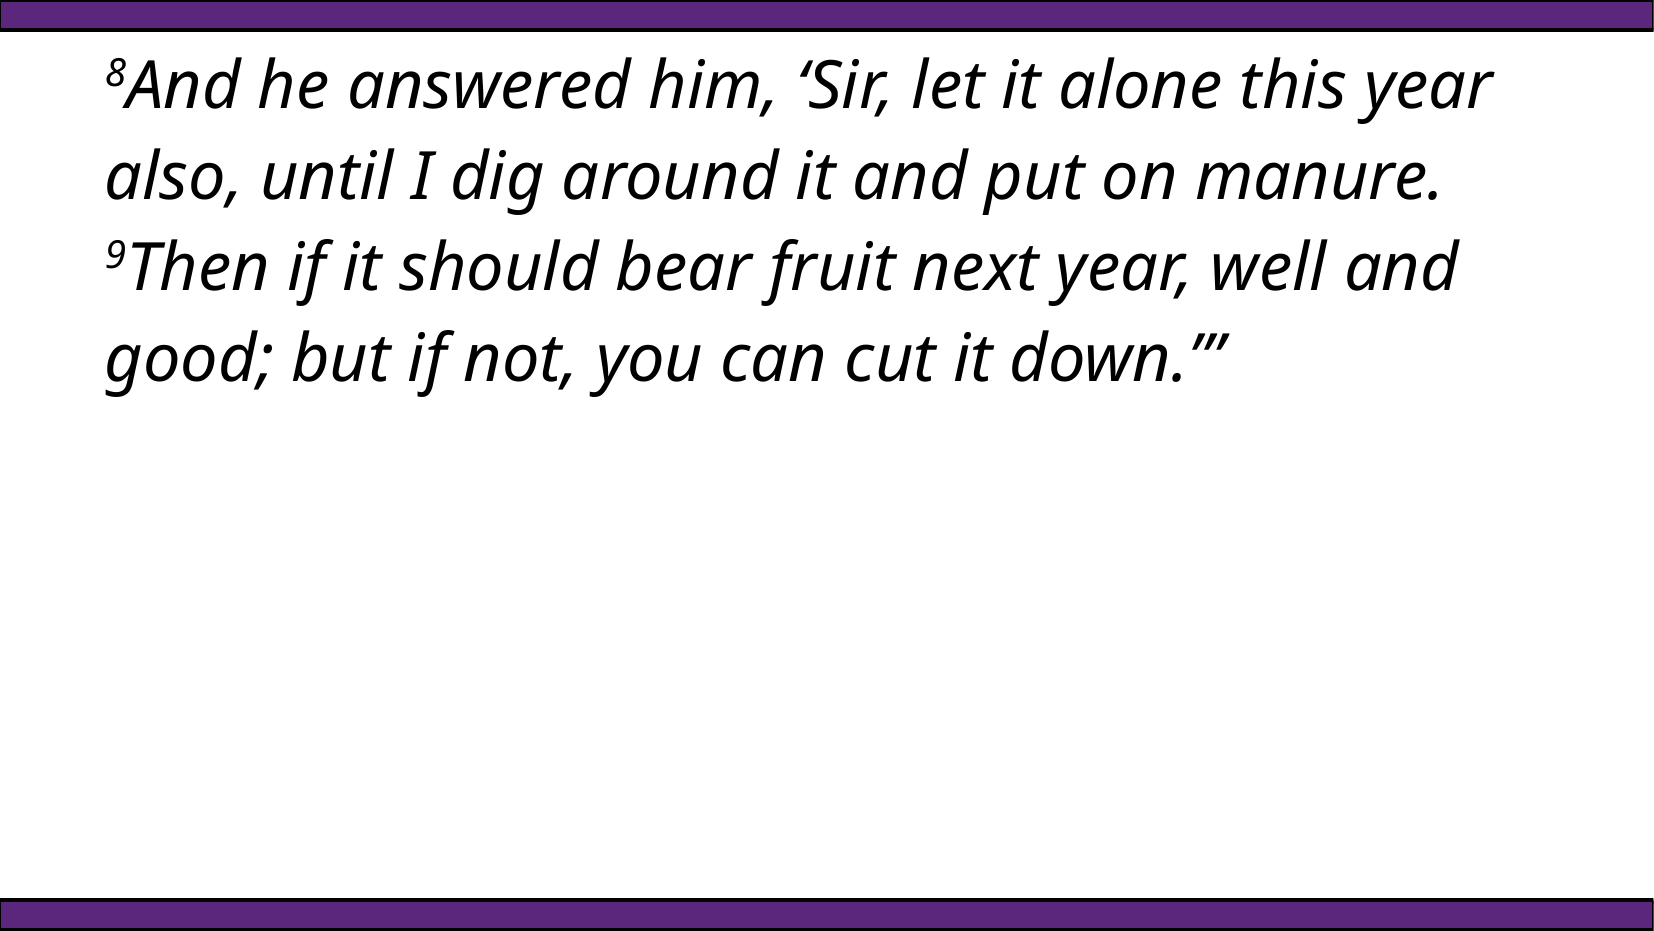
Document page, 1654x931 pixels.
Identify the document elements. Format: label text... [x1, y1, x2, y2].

text_box [0, 900, 1654, 931]
text_box 8And he answered him, ‘Sir, let it alone this year also, until I dig around it and put on manure. 9Then if it should bear fruit next year, well and good; but if not, you can cut it down.’” [90, 30, 1561, 400]
text_box [0, 0, 1654, 31]
picture [0, 31, 1654, 900]
